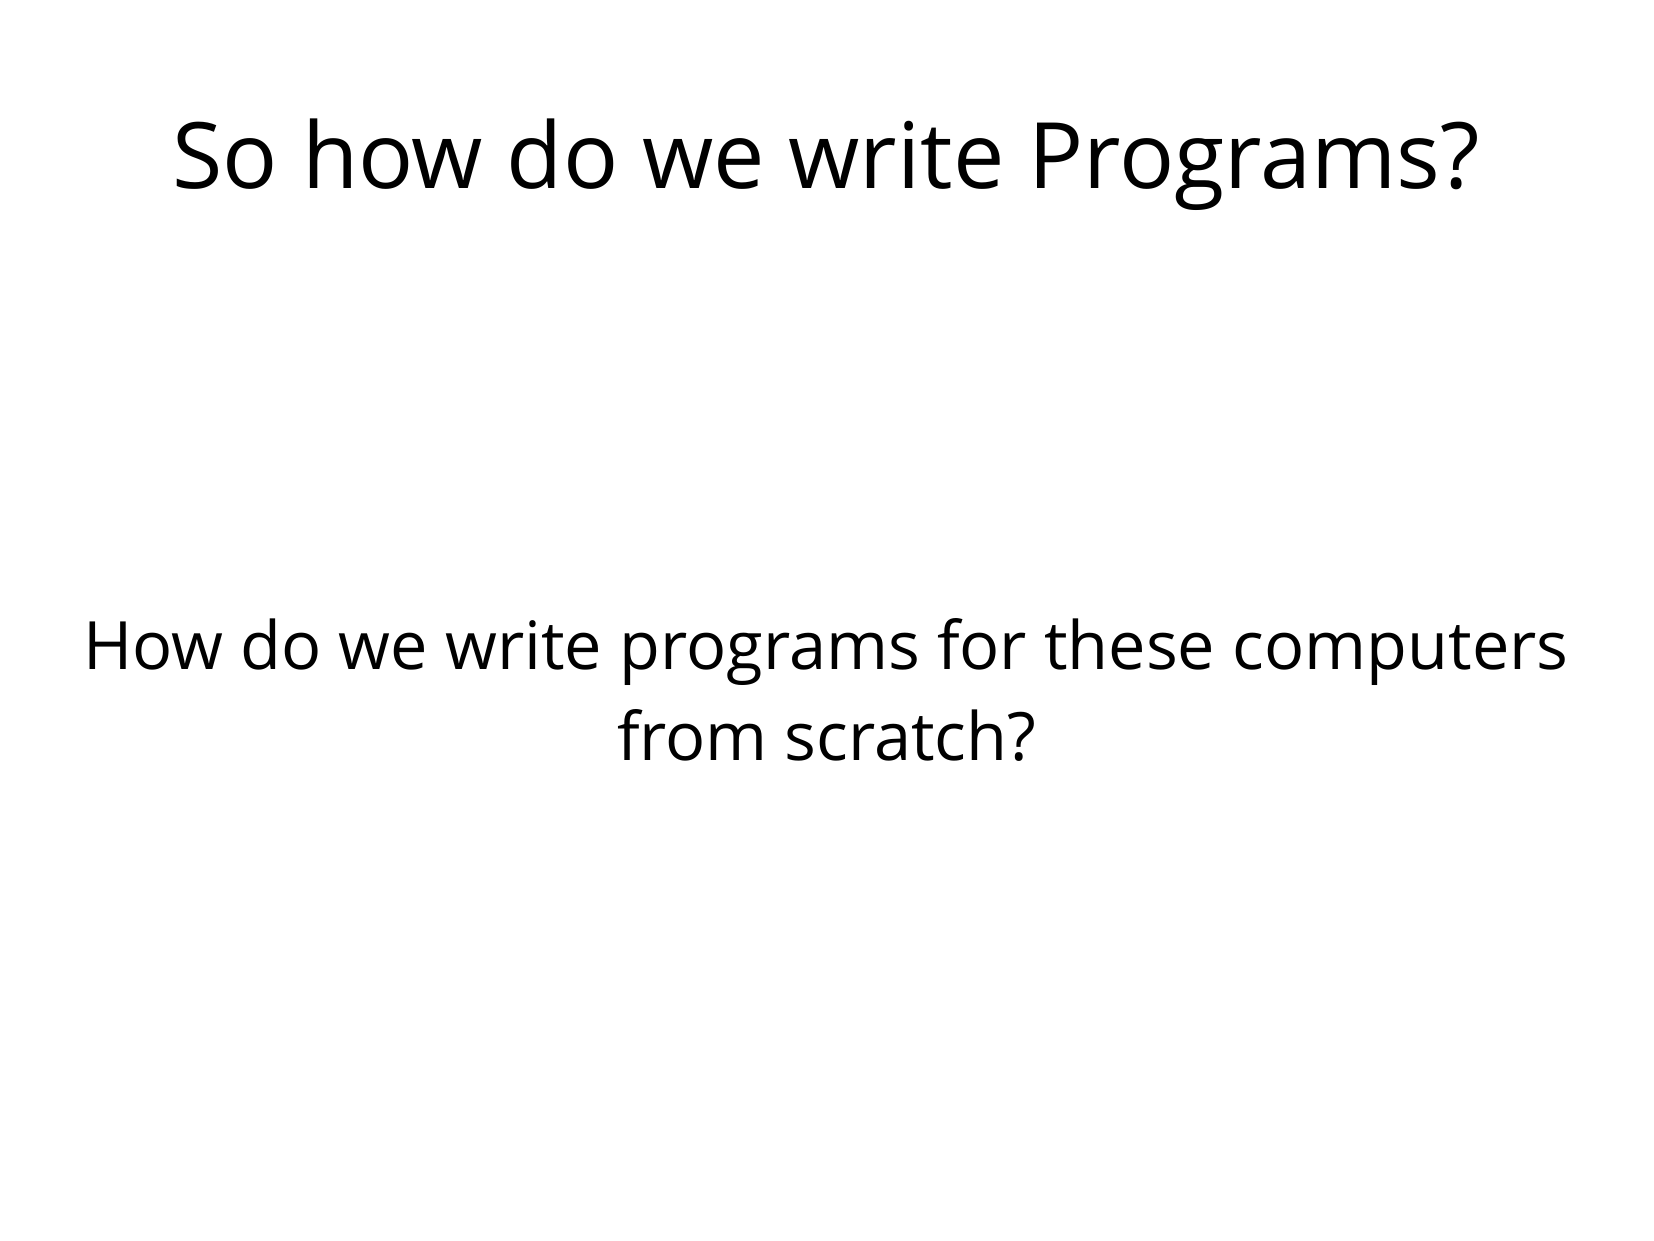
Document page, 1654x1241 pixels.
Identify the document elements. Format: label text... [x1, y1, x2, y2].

subtitle How do we write programs for these computers from scratch? [82, 208, 1571, 1169]
title So how do we write Programs? [82, 49, 1571, 208]
